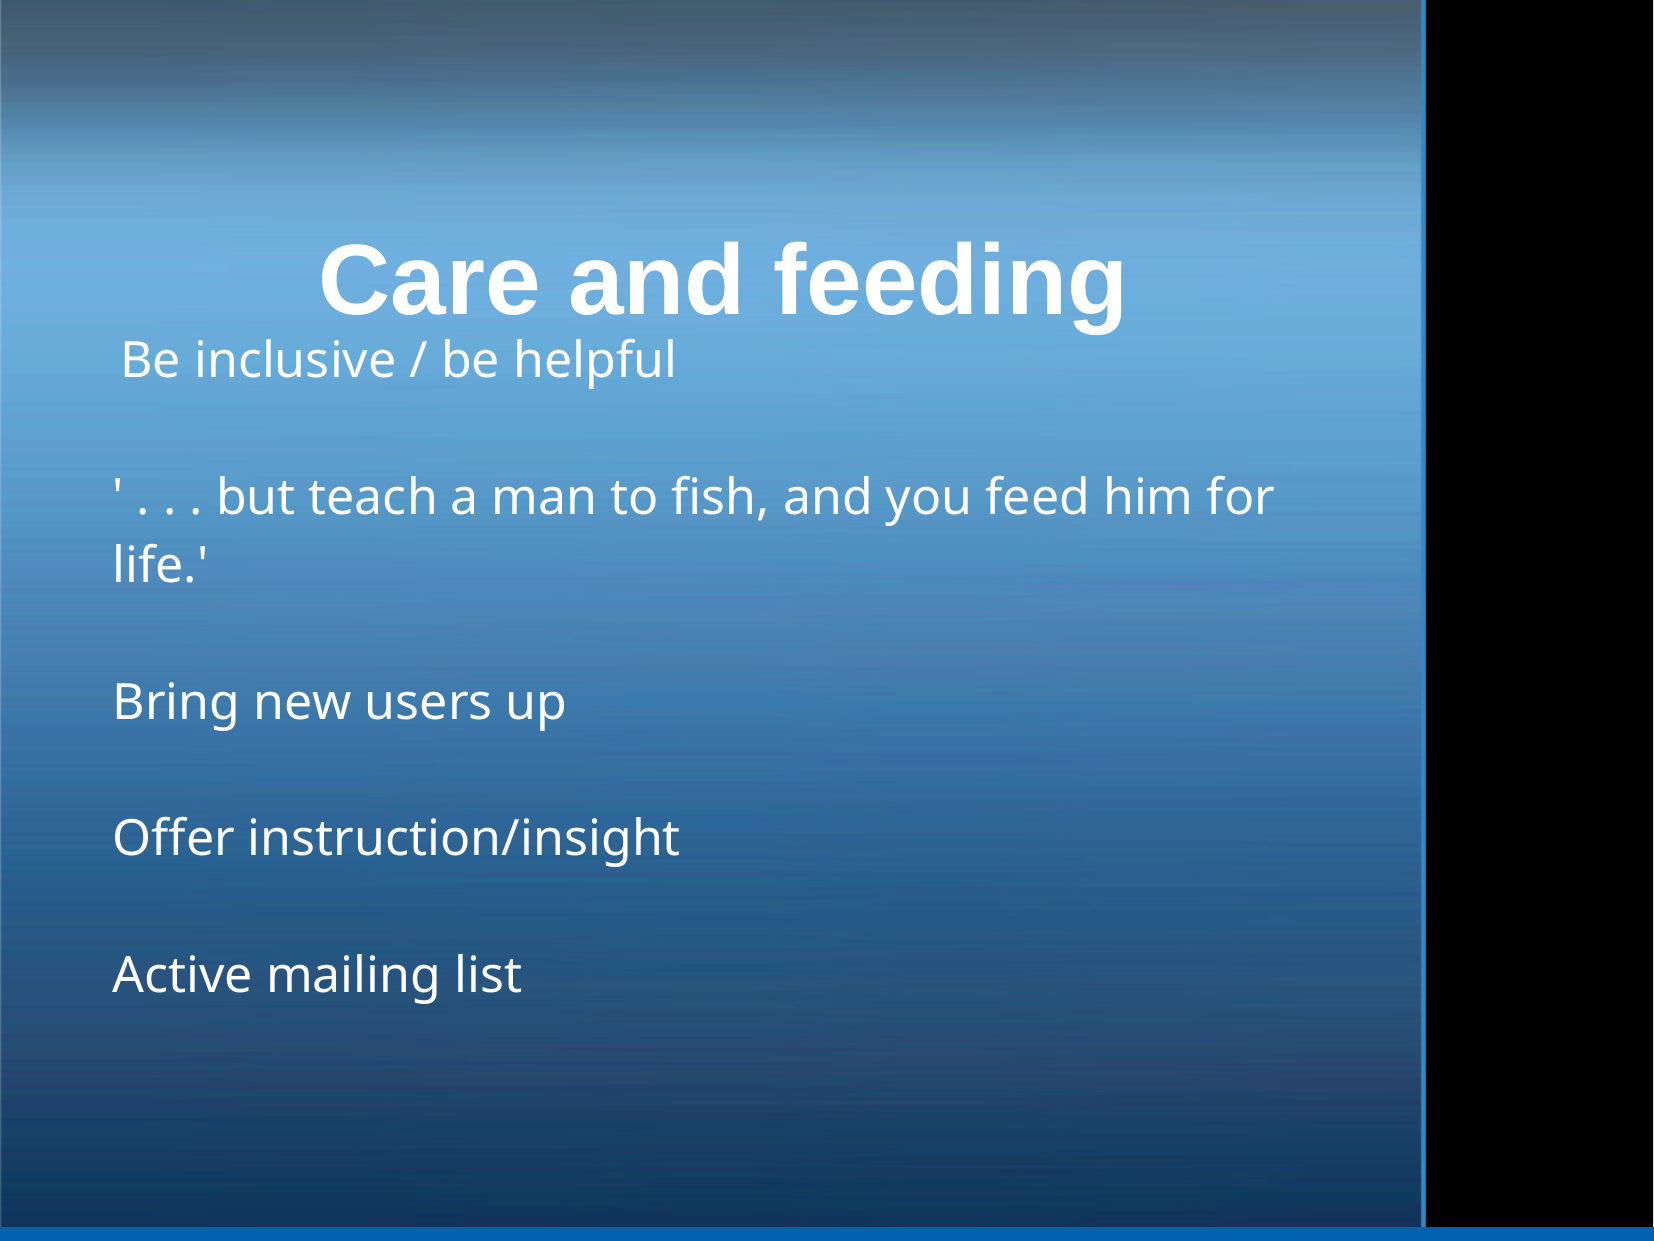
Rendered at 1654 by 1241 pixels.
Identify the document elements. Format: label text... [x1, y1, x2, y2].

title Care and feeding [0, 176, 1448, 384]
title Be inclusive / be helpful ' . . . but teach a man to fish, and you feed him for life.' Bring new users up Offer instruction/insight Active mailing list [112, 379, 1351, 1021]
picture [0, 0, 1654, 1227]
